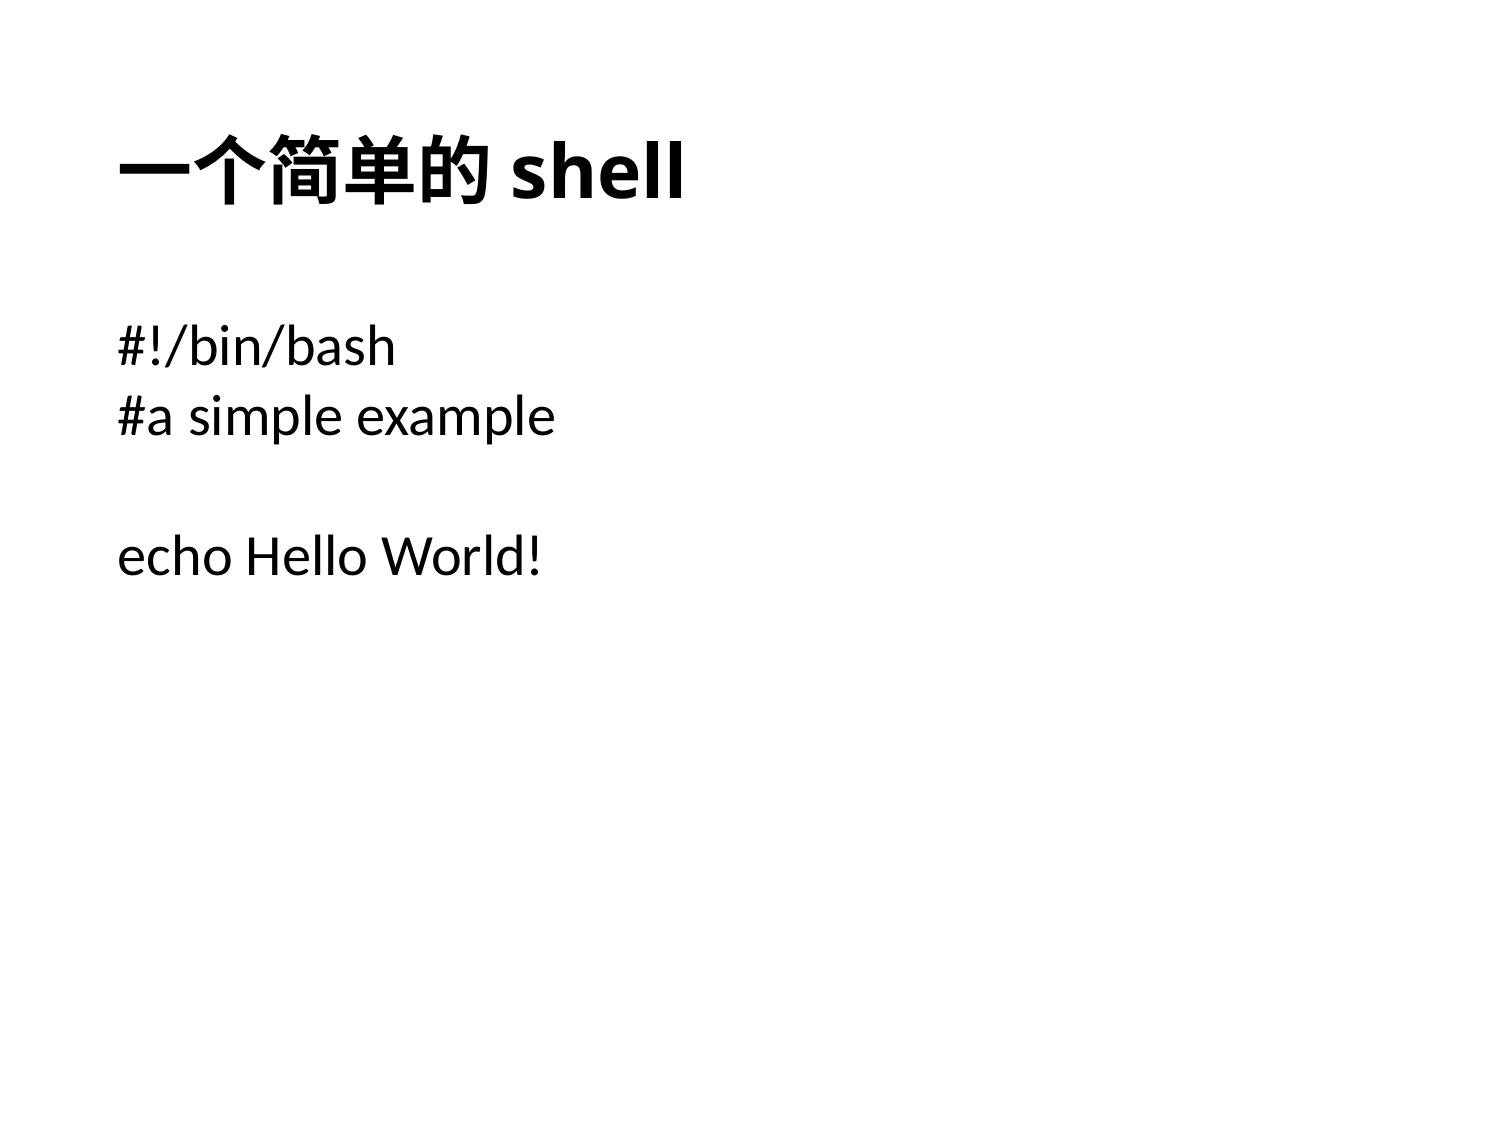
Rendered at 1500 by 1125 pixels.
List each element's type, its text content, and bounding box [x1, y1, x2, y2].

text_box #!/bin/bash #a simple example echo Hello World! [103, 299, 1397, 1013]
text_box 一个简单的shell [103, 59, 1397, 277]
